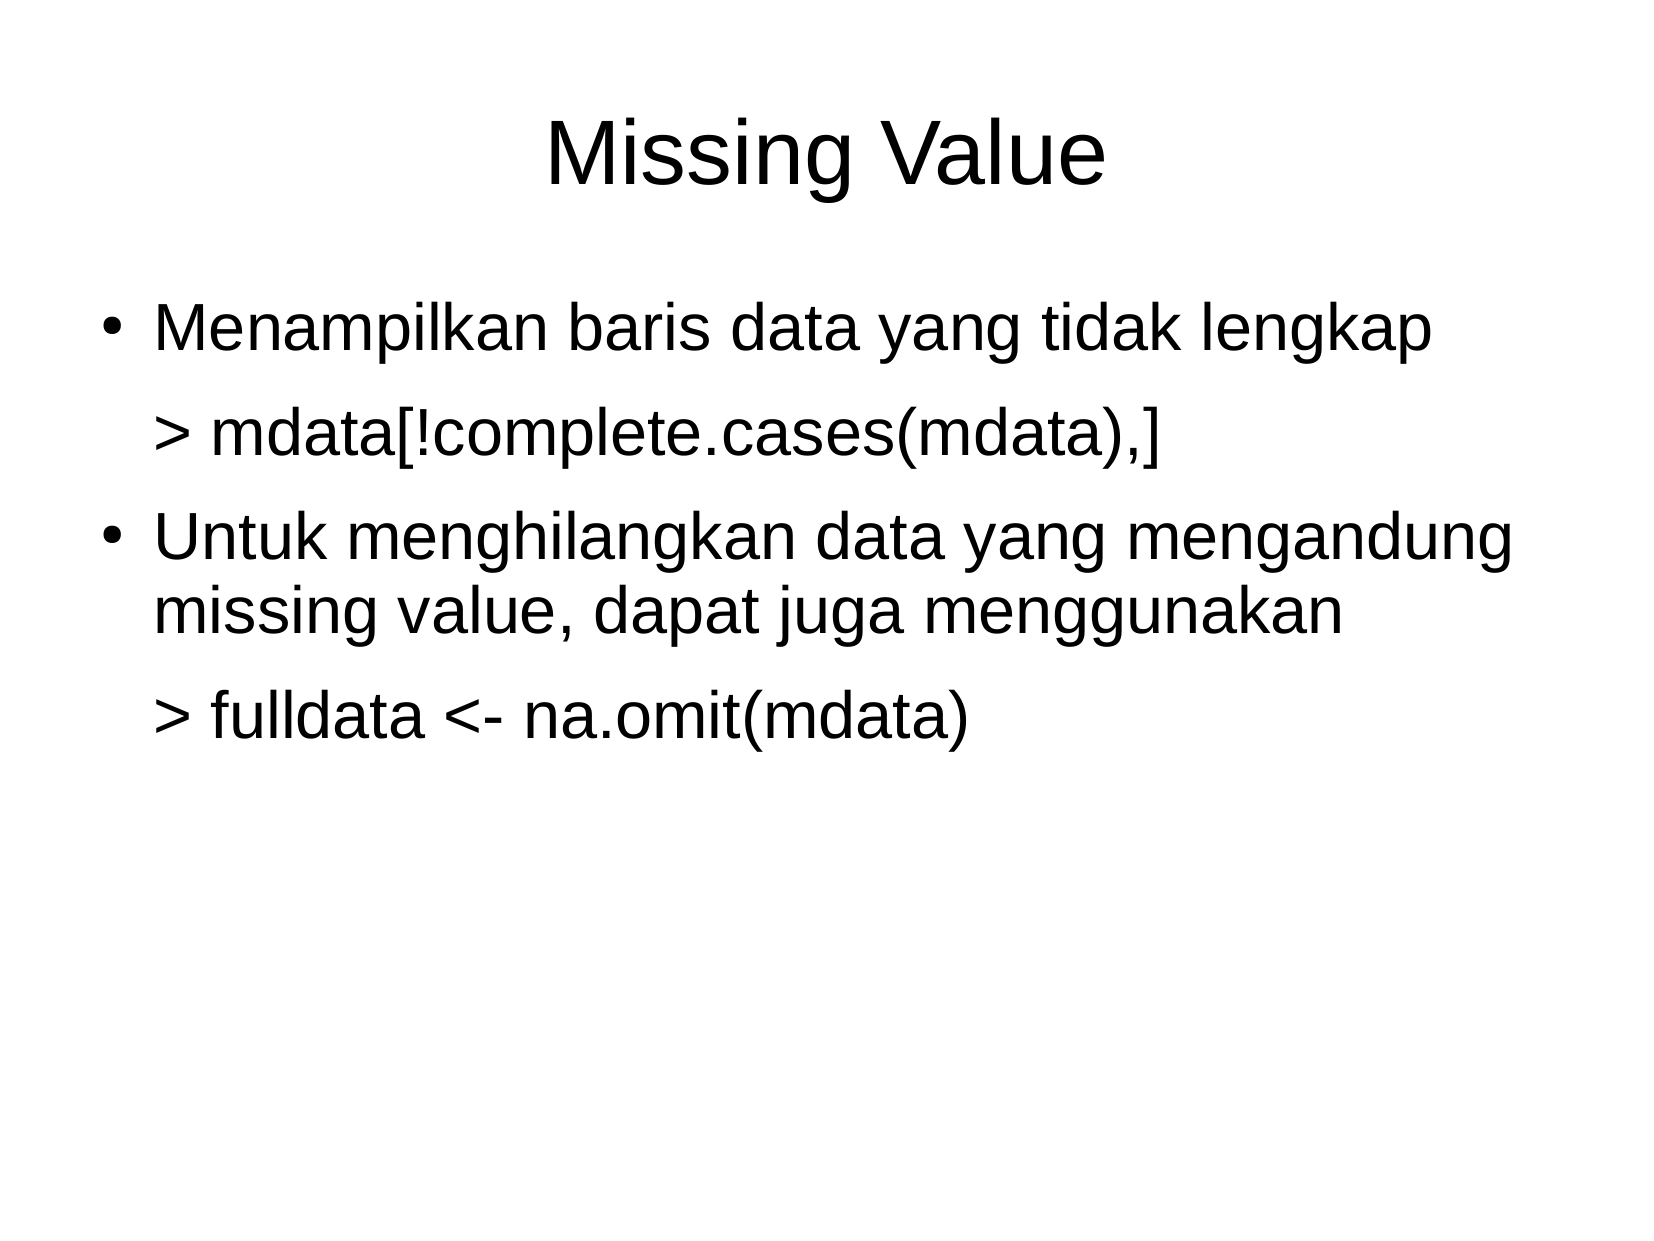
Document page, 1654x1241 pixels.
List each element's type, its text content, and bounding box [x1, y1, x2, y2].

title Missing Value [82, 49, 1571, 257]
list Menampilkan baris data yang tidak lengkap > mdata[!complete.cases(mdata),] Untuk menghilangkan data yang mengandung missing value, dapat juga menggunakan > fulldata <- na.omit(mdata) [82, 290, 1571, 1010]
